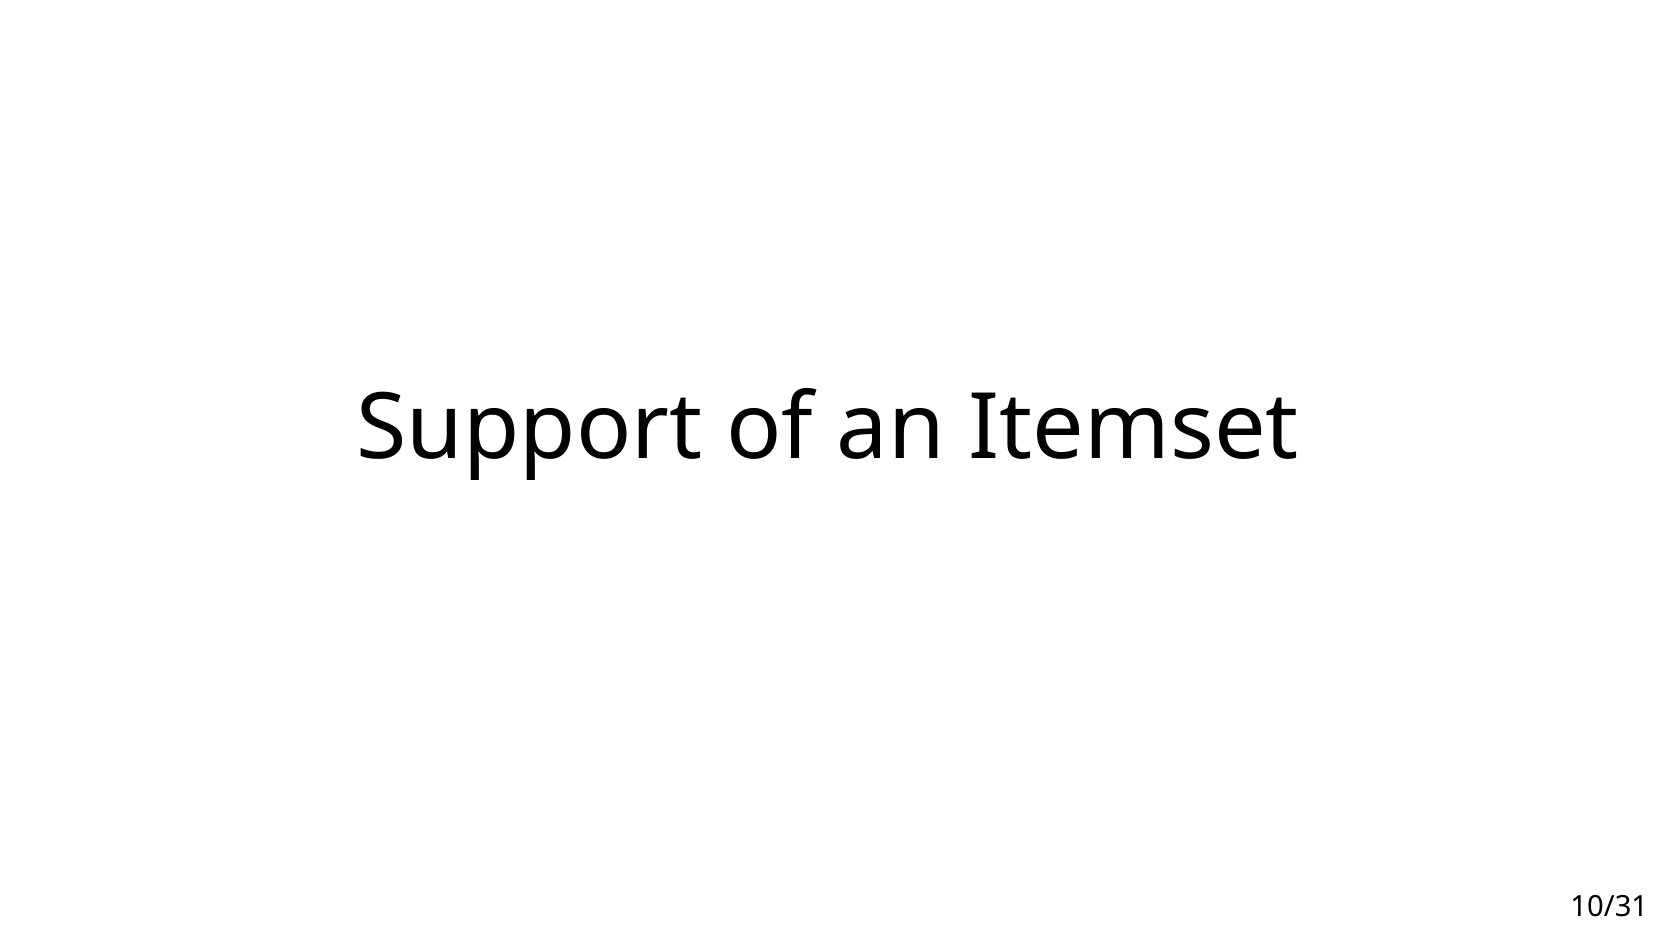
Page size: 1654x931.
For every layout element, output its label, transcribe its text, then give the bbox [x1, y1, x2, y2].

title Support of an Itemset [0, 320, 1654, 526]
